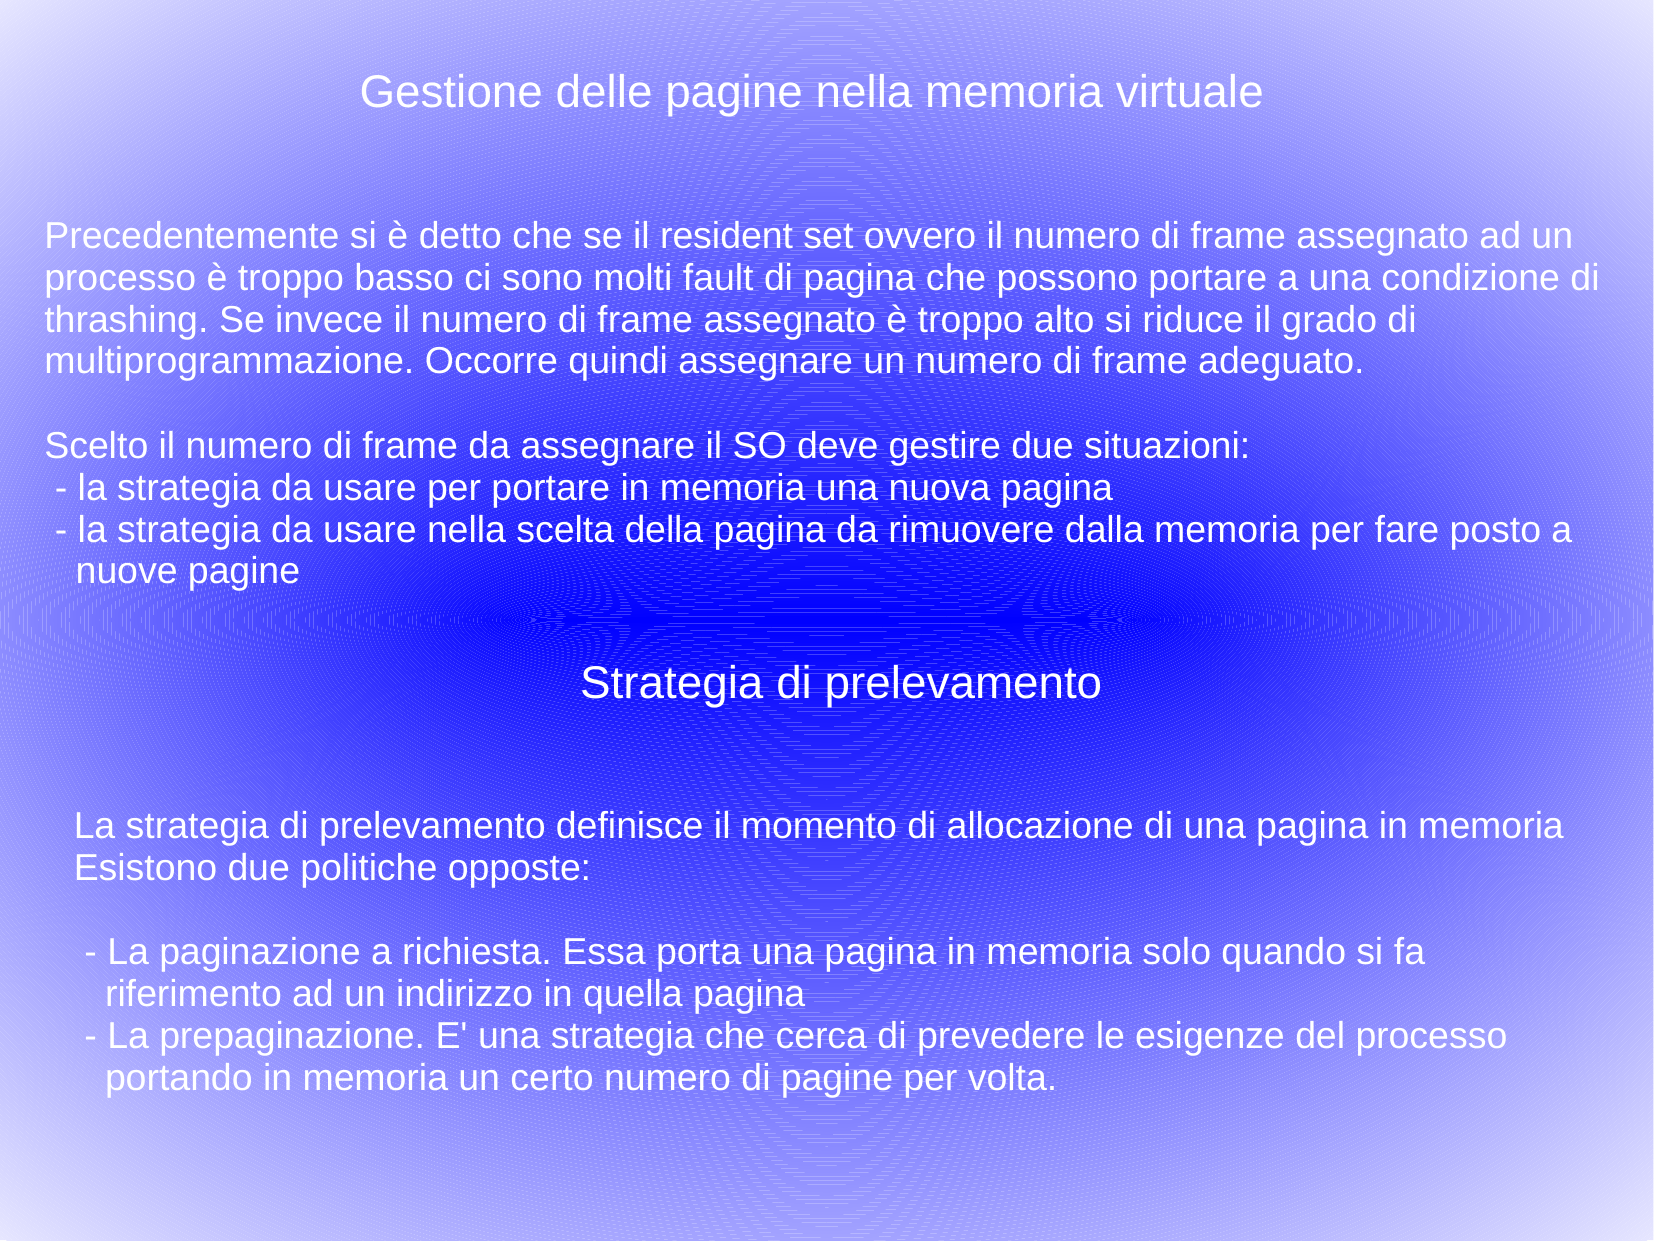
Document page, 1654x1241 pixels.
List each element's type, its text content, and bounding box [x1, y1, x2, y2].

text_box Precedentemente si è detto che se il resident set ovvero il numero di frame assegnato ad un processo è troppo basso ci sono molti fault di pagina che possono portare a una condizione di thrashing. Se invece il numero di frame assegnato è troppo alto si riduce il grado di multiprogrammazione. Occorre quindi assegnare un numero di frame adeguato. Scelto il numero di frame da assegnare il SO deve gestire due situazioni: - la strategia da usare per portare in memoria una nuova pagina - la strategia da usare nella scelta della pagina da rimuovere dalla memoria per fare posto a nuove pagine [29, 206, 1625, 600]
text_box Strategia di prelevamento [442, 649, 1241, 716]
text_box Gestione delle pagine nella memoria virtuale [88, 59, 1536, 125]
text_box La strategia di prelevamento definisce il momento di allocazione di una pagina in memoria Esistono due politiche opposte: - La paginazione a richiesta. Essa porta una pagina in memoria solo quando si fa riferimento ad un indirizzo in quella pagina - La prepaginazione. E' una strategia che cerca di prevedere le esigenze del processo portando in memoria un certo numero di pagine per volta. [59, 797, 1625, 1107]
